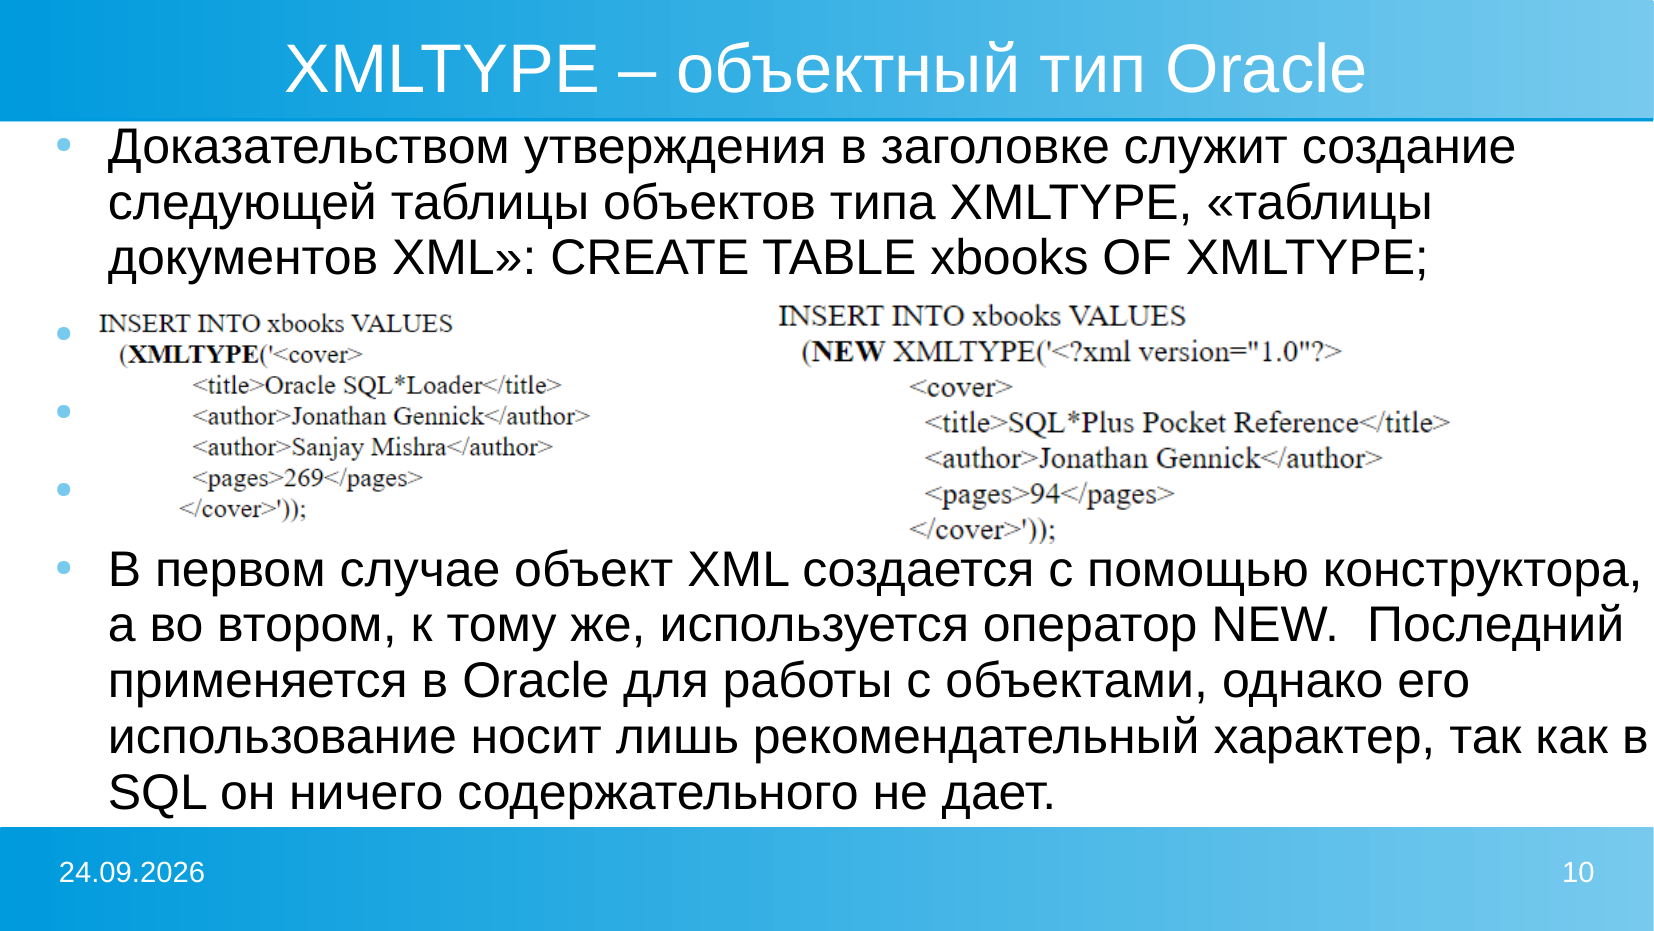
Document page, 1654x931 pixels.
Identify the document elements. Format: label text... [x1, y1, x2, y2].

picture [96, 304, 621, 532]
list Доказательством утверждения в заголовке служит создание следующей таблицы объектов типа XMLTYPE, «таблицы документов XML»: CREATE TABLE xbooks OF XMLTYPE; В первом случае объект XML создается с помощью конструктора, а во втором, к тому же, используется оператор NEW. Последний применяется в Oracle для работы с объектами, однако его использование носит лишь рекомендательный характер, так как в SQL он ничего содержательного не дает. [37, 118, 1654, 709]
picture [775, 295, 1477, 544]
title XMLTYPE – объектный тип Oracle [59, 29, 1595, 108]
